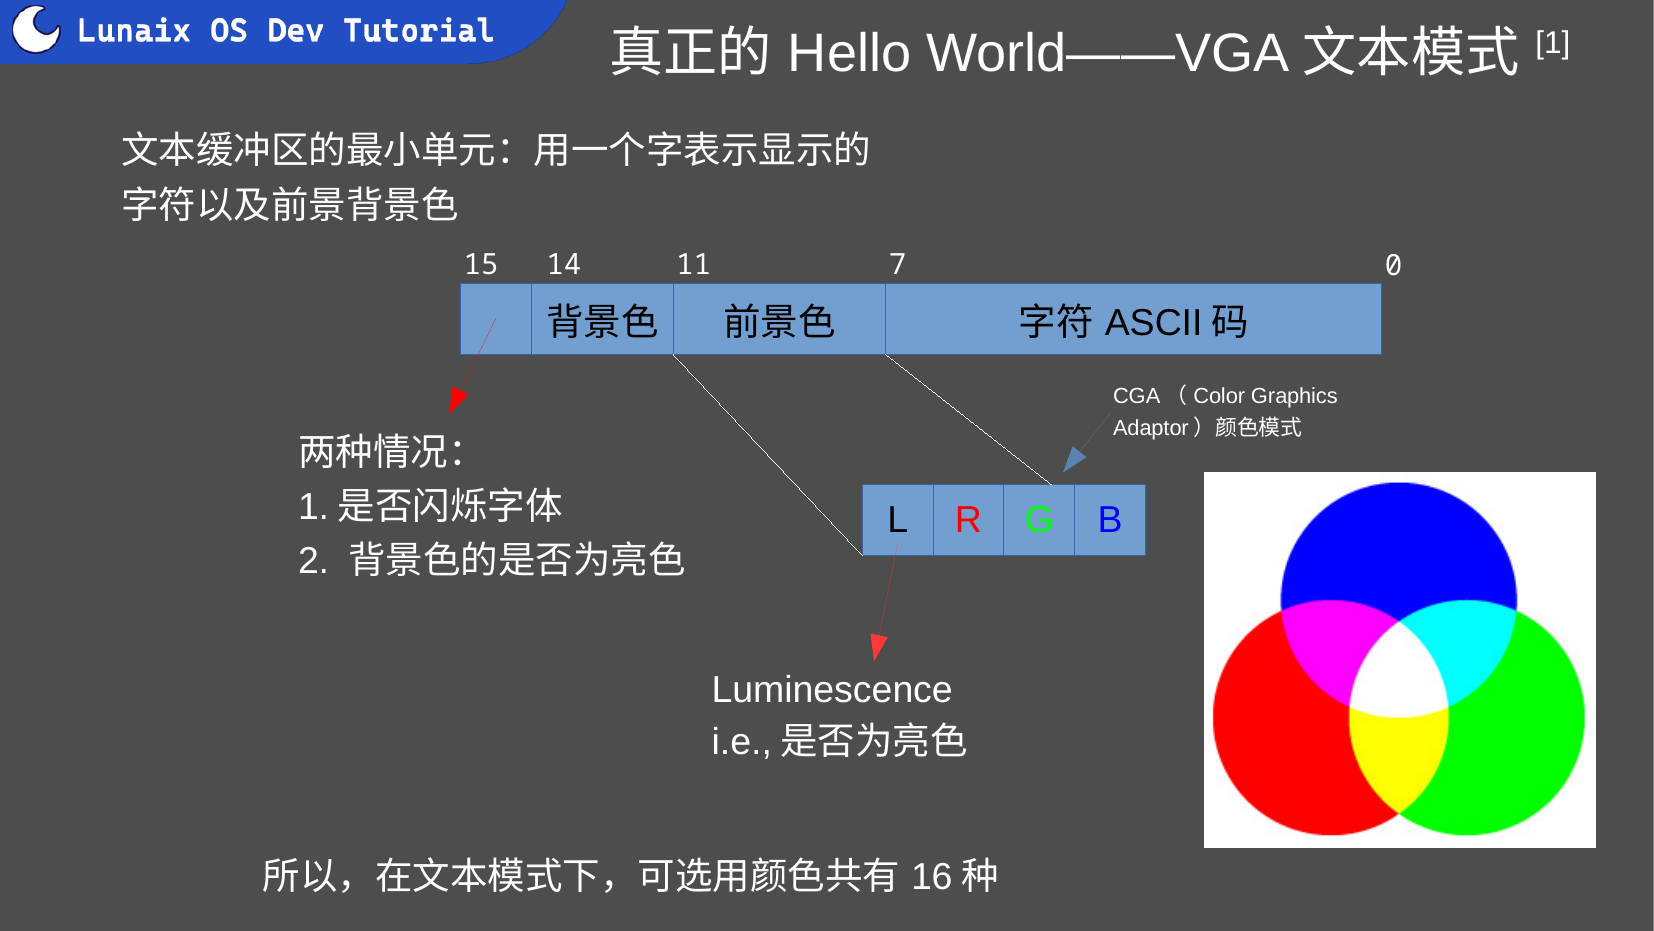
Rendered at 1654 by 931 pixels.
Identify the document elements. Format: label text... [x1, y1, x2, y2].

text_box 7 [874, 236, 969, 295]
text_box R [934, 484, 1004, 556]
text_box 11 [661, 237, 756, 295]
text_box 真正的Hello World——VGA文本模式[1] [566, 1, 1642, 95]
picture [0, 0, 1654, 931]
text_box B [1074, 484, 1146, 556]
text_box 两种情况： 1.是否闪烁字体 2. 背景色的是否为亮色 [283, 414, 709, 615]
text_box 15 [448, 237, 544, 295]
text_box 所以，在文本模式下，可选用颜色共有16种 [248, 838, 1028, 910]
text_box 字符ASCII码 [886, 283, 1382, 355]
text_box Luminescence i.e.,是否为亮色 [696, 661, 1004, 773]
text_box 14 [544, 237, 626, 295]
text_box 前景色 [674, 283, 886, 355]
text_box CGA（Color Graphics Adaptor）颜色模式 [1098, 370, 1406, 449]
text_box L [862, 484, 934, 556]
text_box 0 [1370, 236, 1465, 296]
text_box [460, 295, 532, 355]
text_box G [1004, 484, 1074, 556]
text_box 背景色 [532, 283, 674, 355]
text_box 文本缓冲区的最小单元：用一个字表示显示的字符以及前景背景色 [106, 112, 910, 237]
